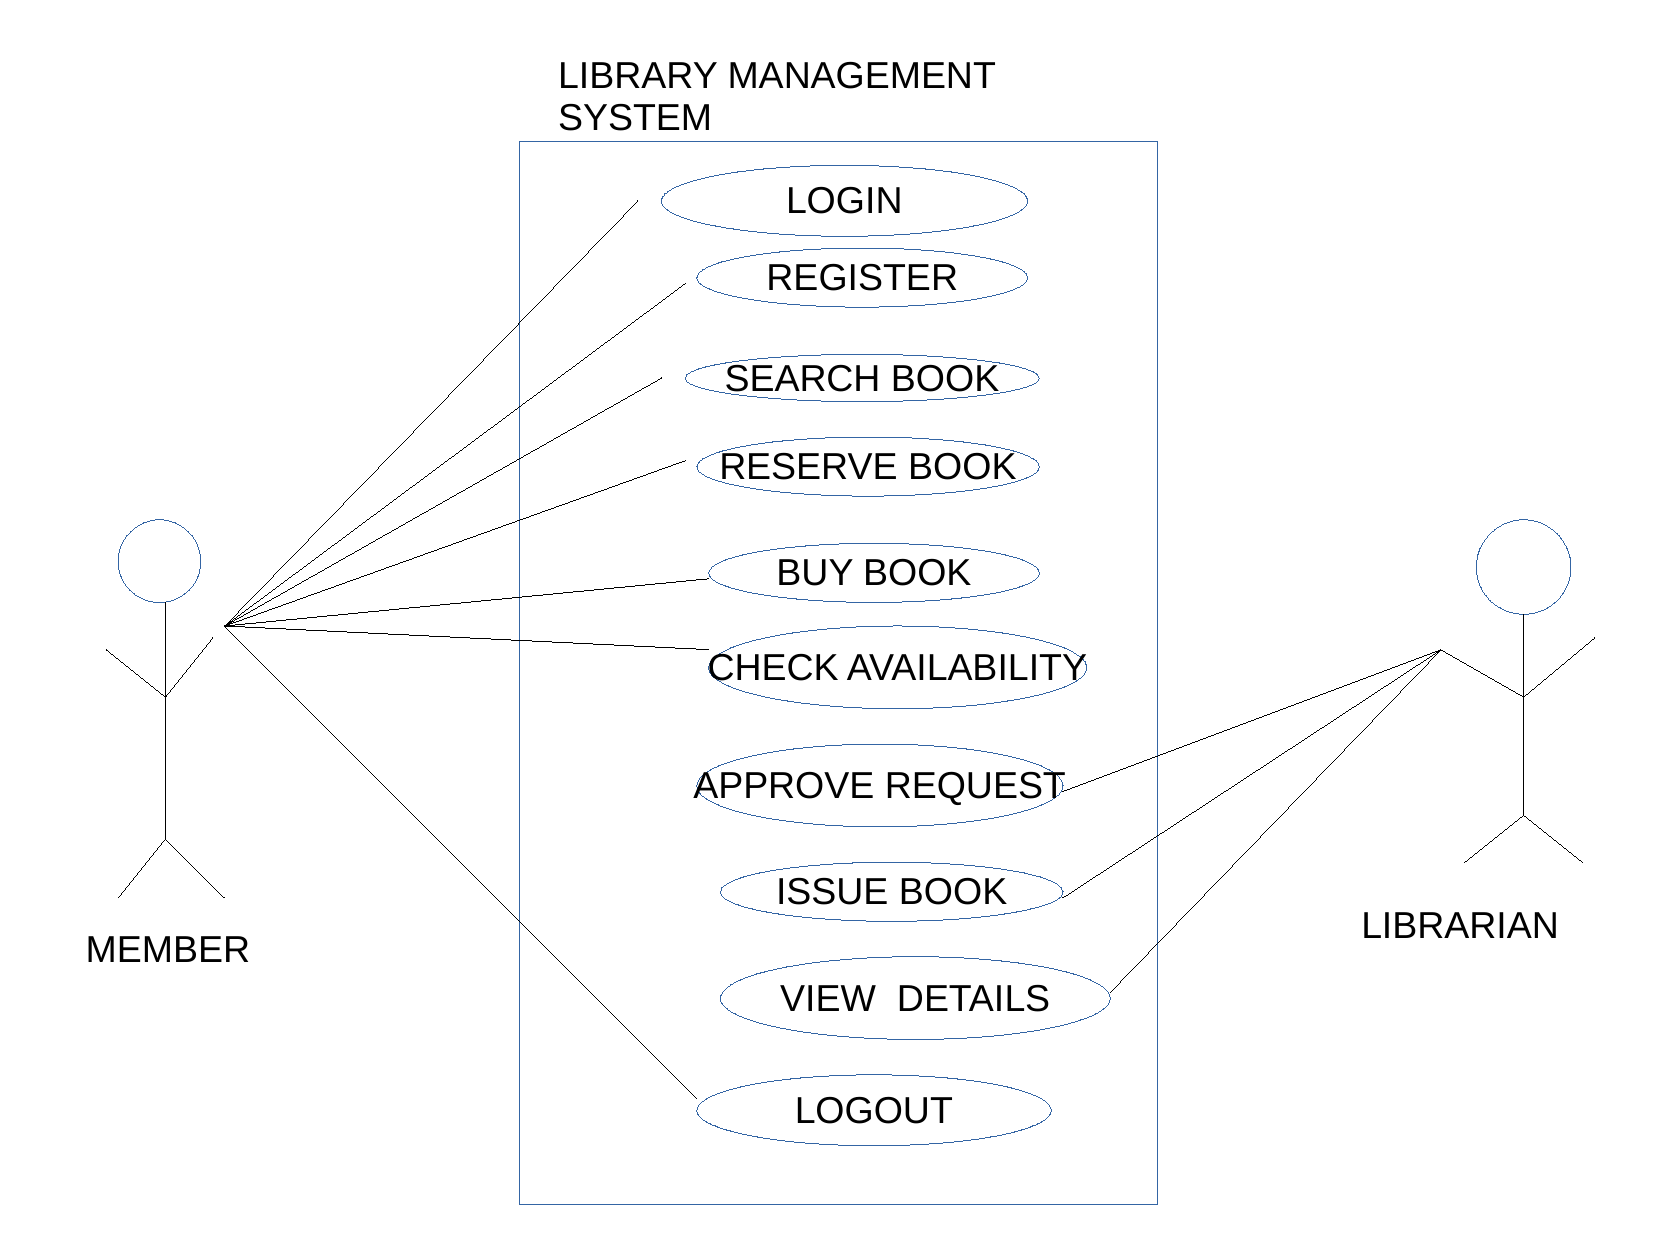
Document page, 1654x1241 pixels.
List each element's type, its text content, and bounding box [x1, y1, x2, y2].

text_box [519, 141, 1158, 1205]
text_box BUY BOOK [708, 543, 1040, 603]
text_box [1476, 519, 1571, 615]
text_box LIBRARIAN [1346, 897, 1619, 955]
text_box REGISTER [696, 248, 1028, 308]
text_box CHECK AVAILABILITY [712, 625, 1087, 709]
text_box ISSUE BOOK [720, 862, 1064, 922]
text_box APPROVE REQUEST [699, 744, 1064, 827]
text_box RESERVE BOOK [696, 437, 1040, 497]
text_box LOGIN [661, 165, 1028, 237]
text_box LIBRARY MANAGEMENT SYSTEM [543, 47, 1134, 147]
text_box MEMBER [70, 921, 355, 1021]
text_box [118, 519, 201, 603]
text_box VIEW DETAILS [720, 956, 1111, 1040]
text_box SEARCH BOOK [685, 354, 1040, 402]
text_box LOGOUT [696, 1074, 1052, 1146]
